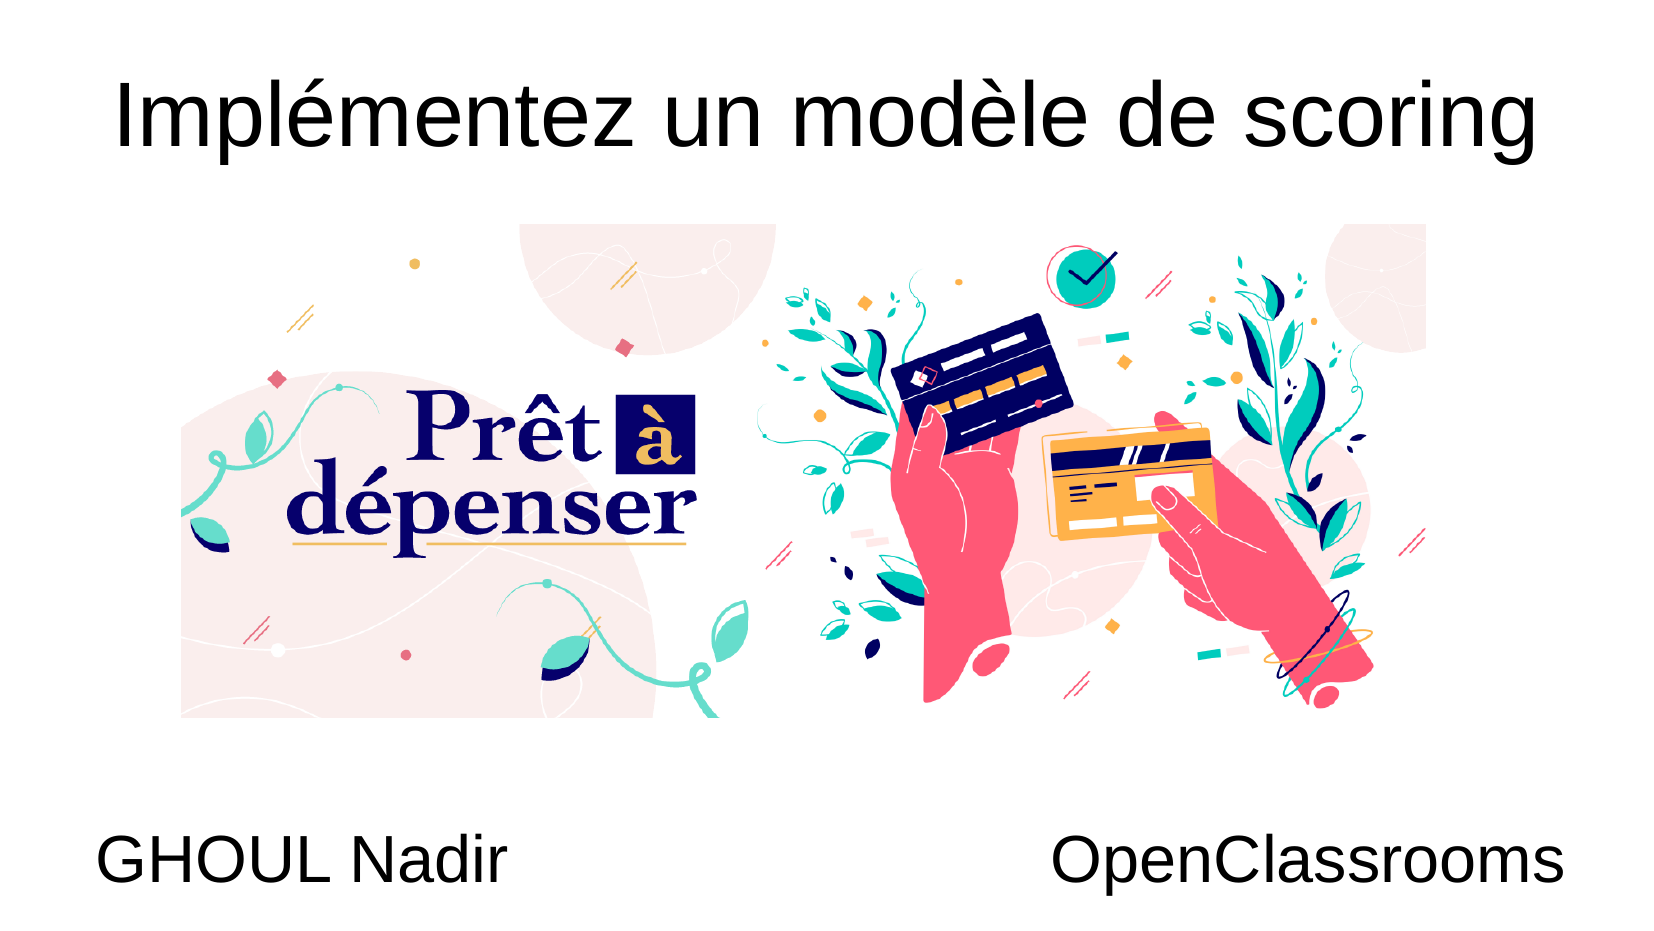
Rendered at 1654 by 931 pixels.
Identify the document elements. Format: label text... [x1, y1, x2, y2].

picture [181, 224, 1426, 718]
subtitle GHOUL Nadir OpenClassrooms [86, 817, 1576, 901]
title Implémentez un modèle de scoring [82, 37, 1571, 193]
